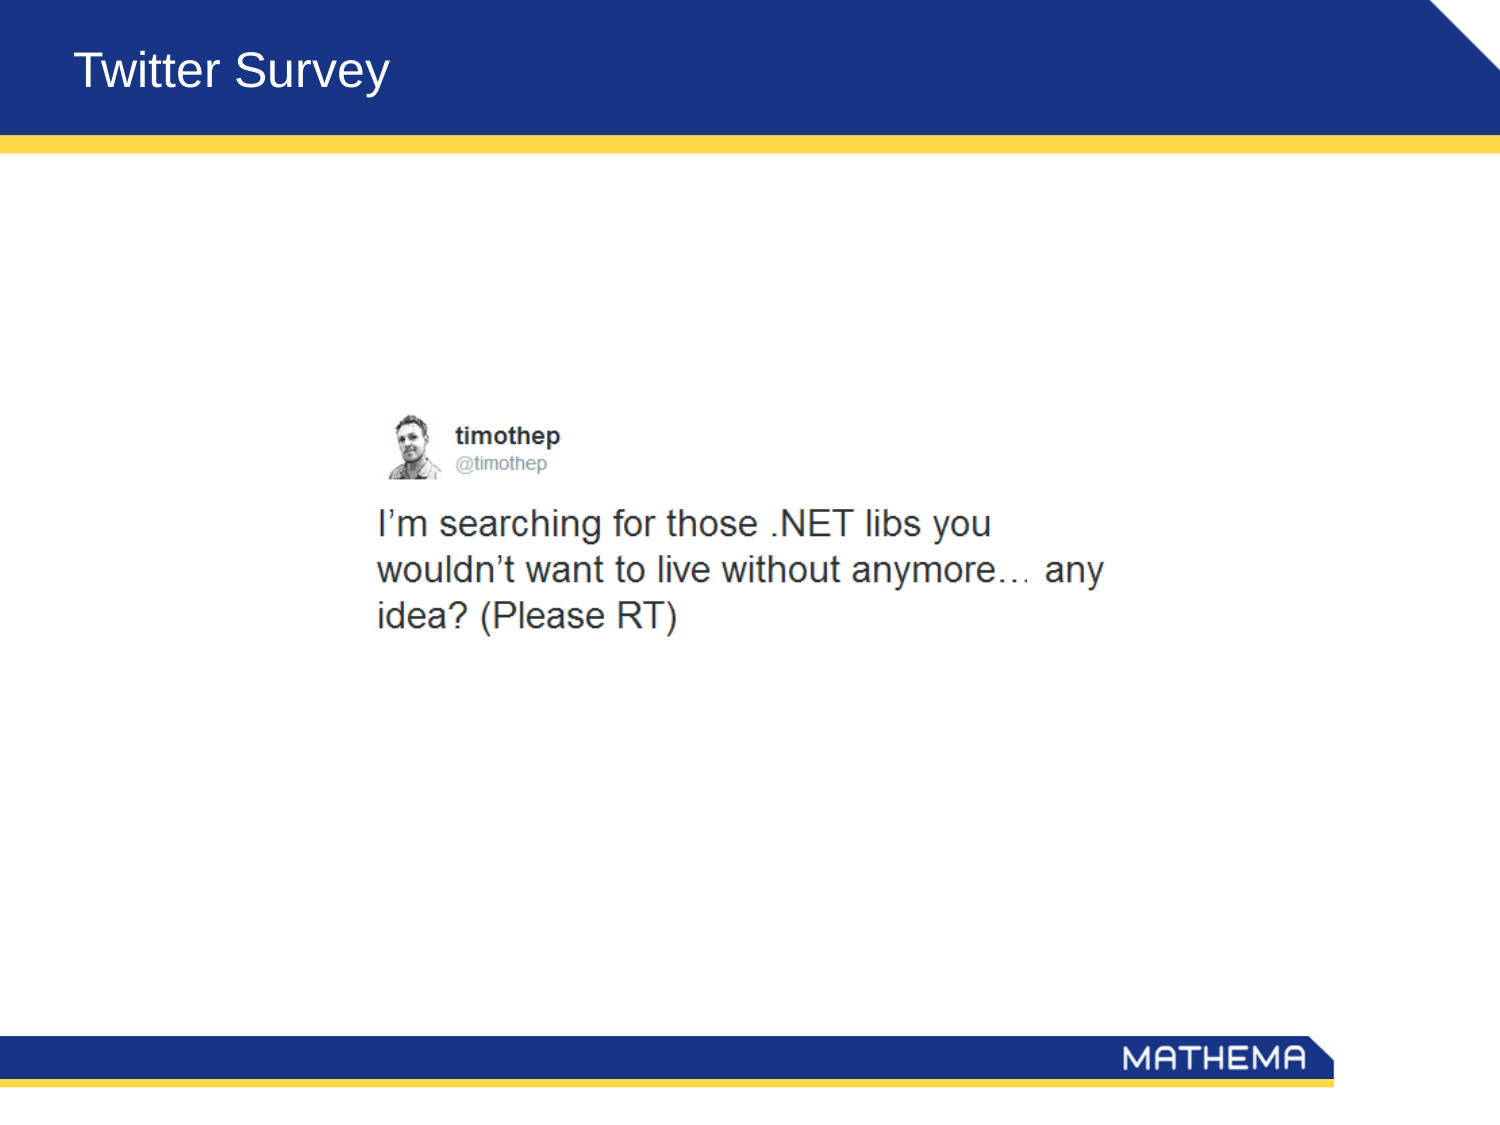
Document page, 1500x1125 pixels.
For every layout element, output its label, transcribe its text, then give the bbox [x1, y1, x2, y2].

picture [0, 0, 1500, 1125]
title Twitter Survey [73, 40, 1276, 100]
